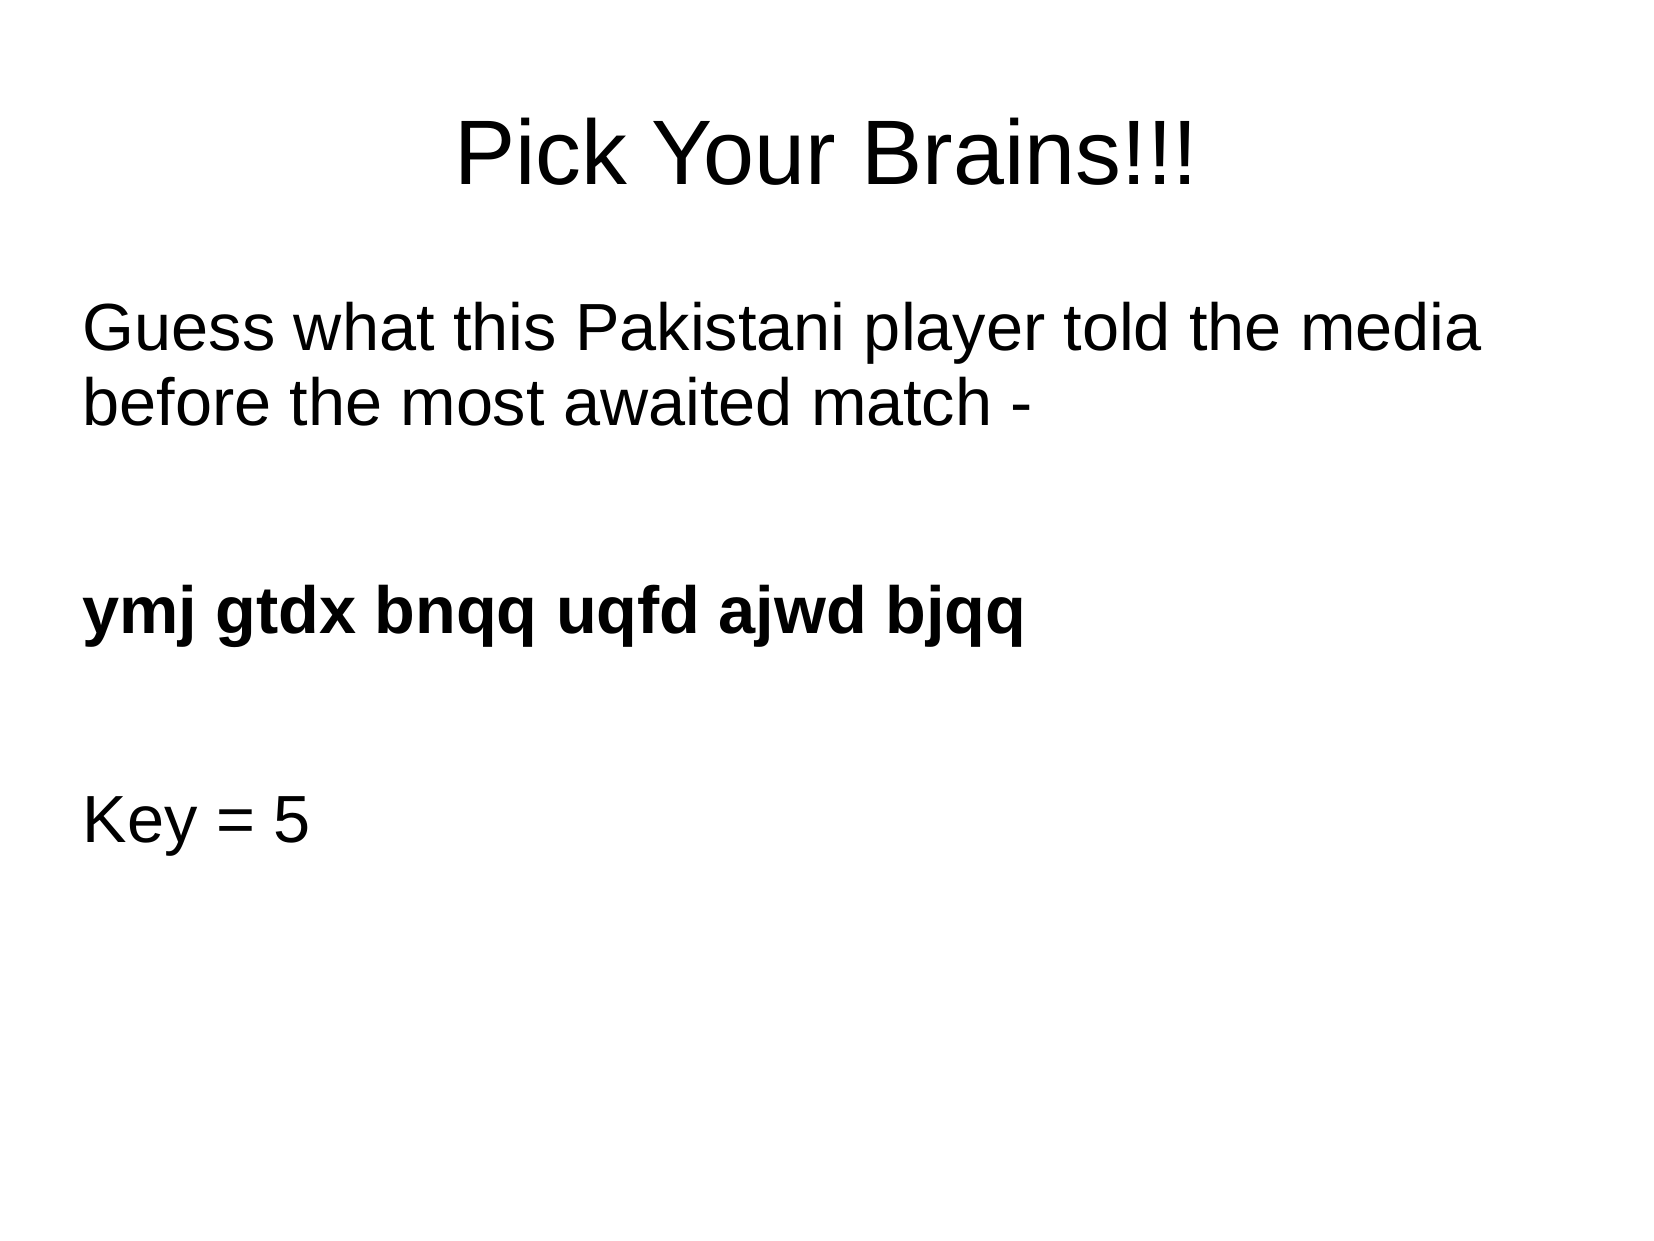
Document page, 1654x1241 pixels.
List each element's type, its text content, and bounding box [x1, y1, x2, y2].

list Guess what this Pakistani player told the media before the most awaited match - ymj gtdx bnqq uqfd ajwd bjqq Key = 5 [82, 290, 1571, 1109]
title Pick Your Brains!!! [82, 49, 1571, 257]
